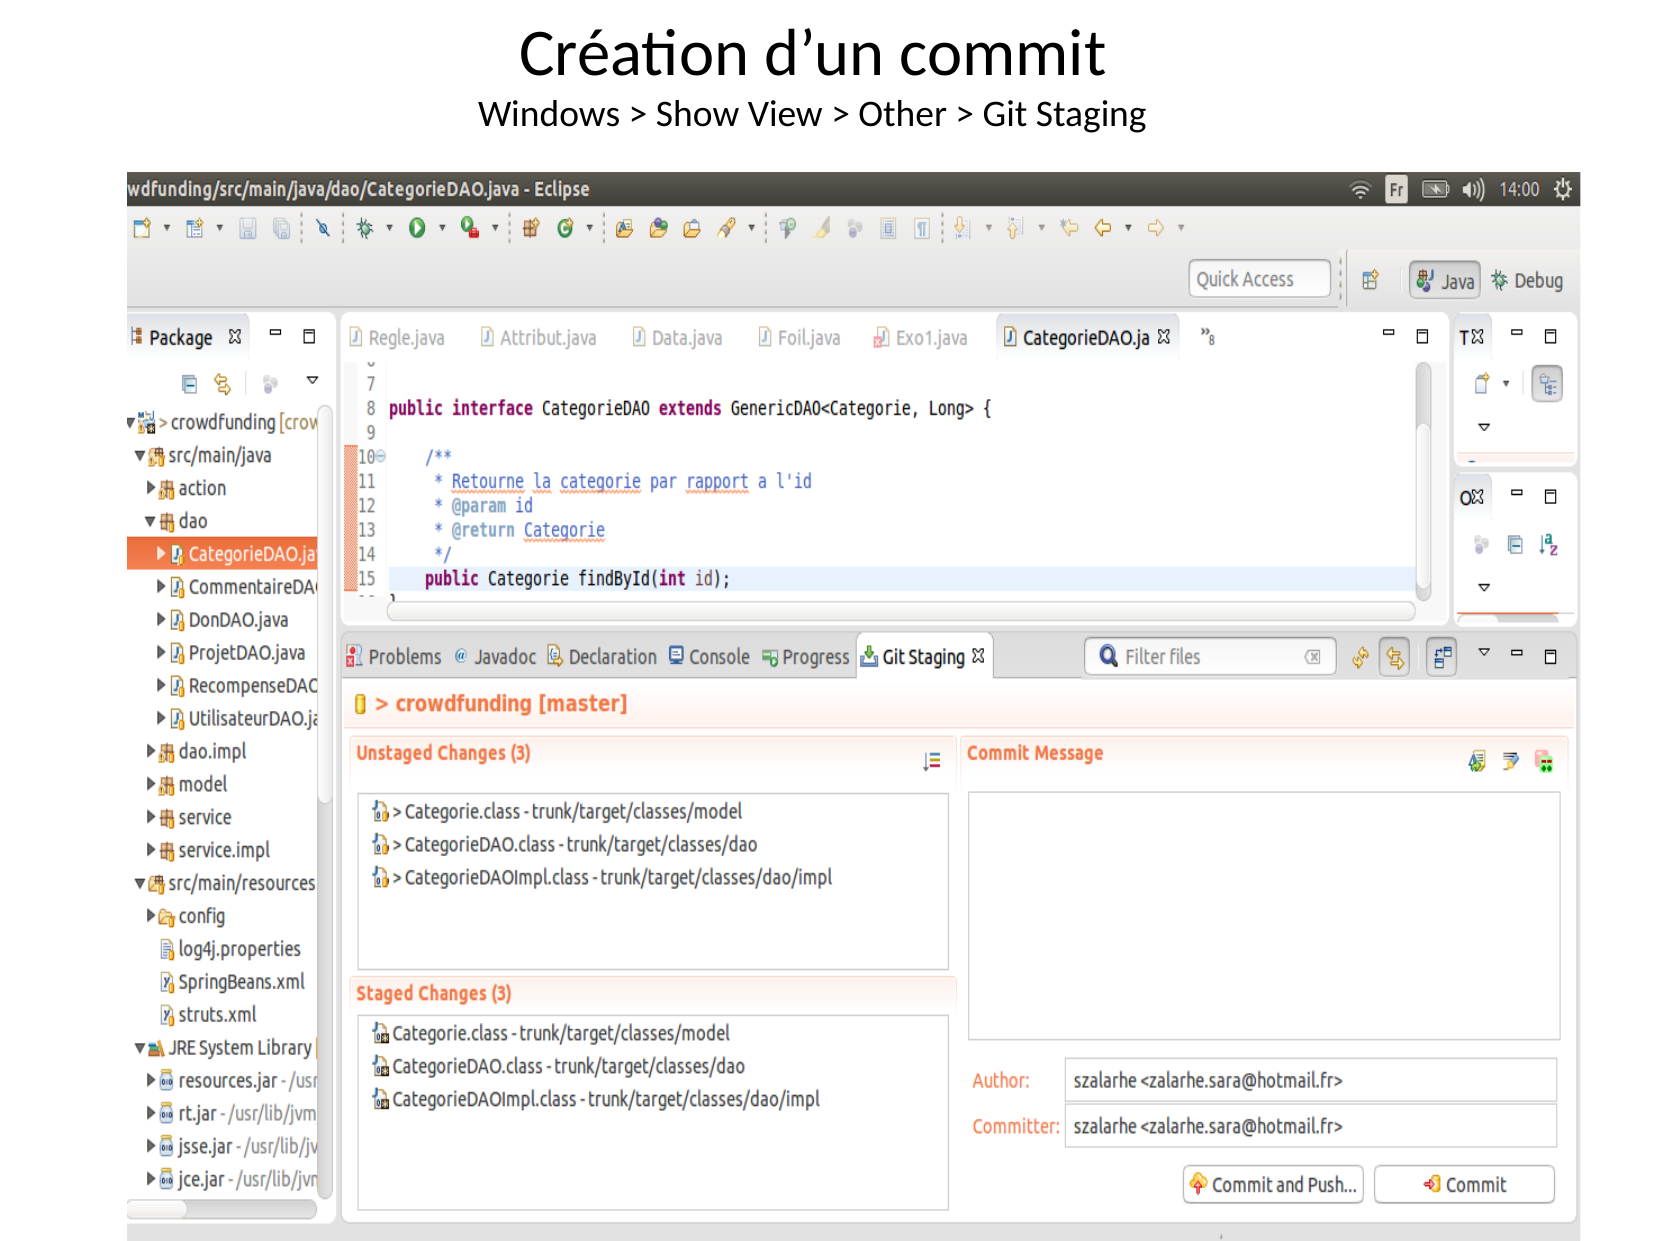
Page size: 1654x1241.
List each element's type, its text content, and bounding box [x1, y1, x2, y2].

picture [127, 172, 1581, 1241]
text_box Création d’un commit Windows > Show View > Other > Git Staging [400, 1, 1226, 141]
